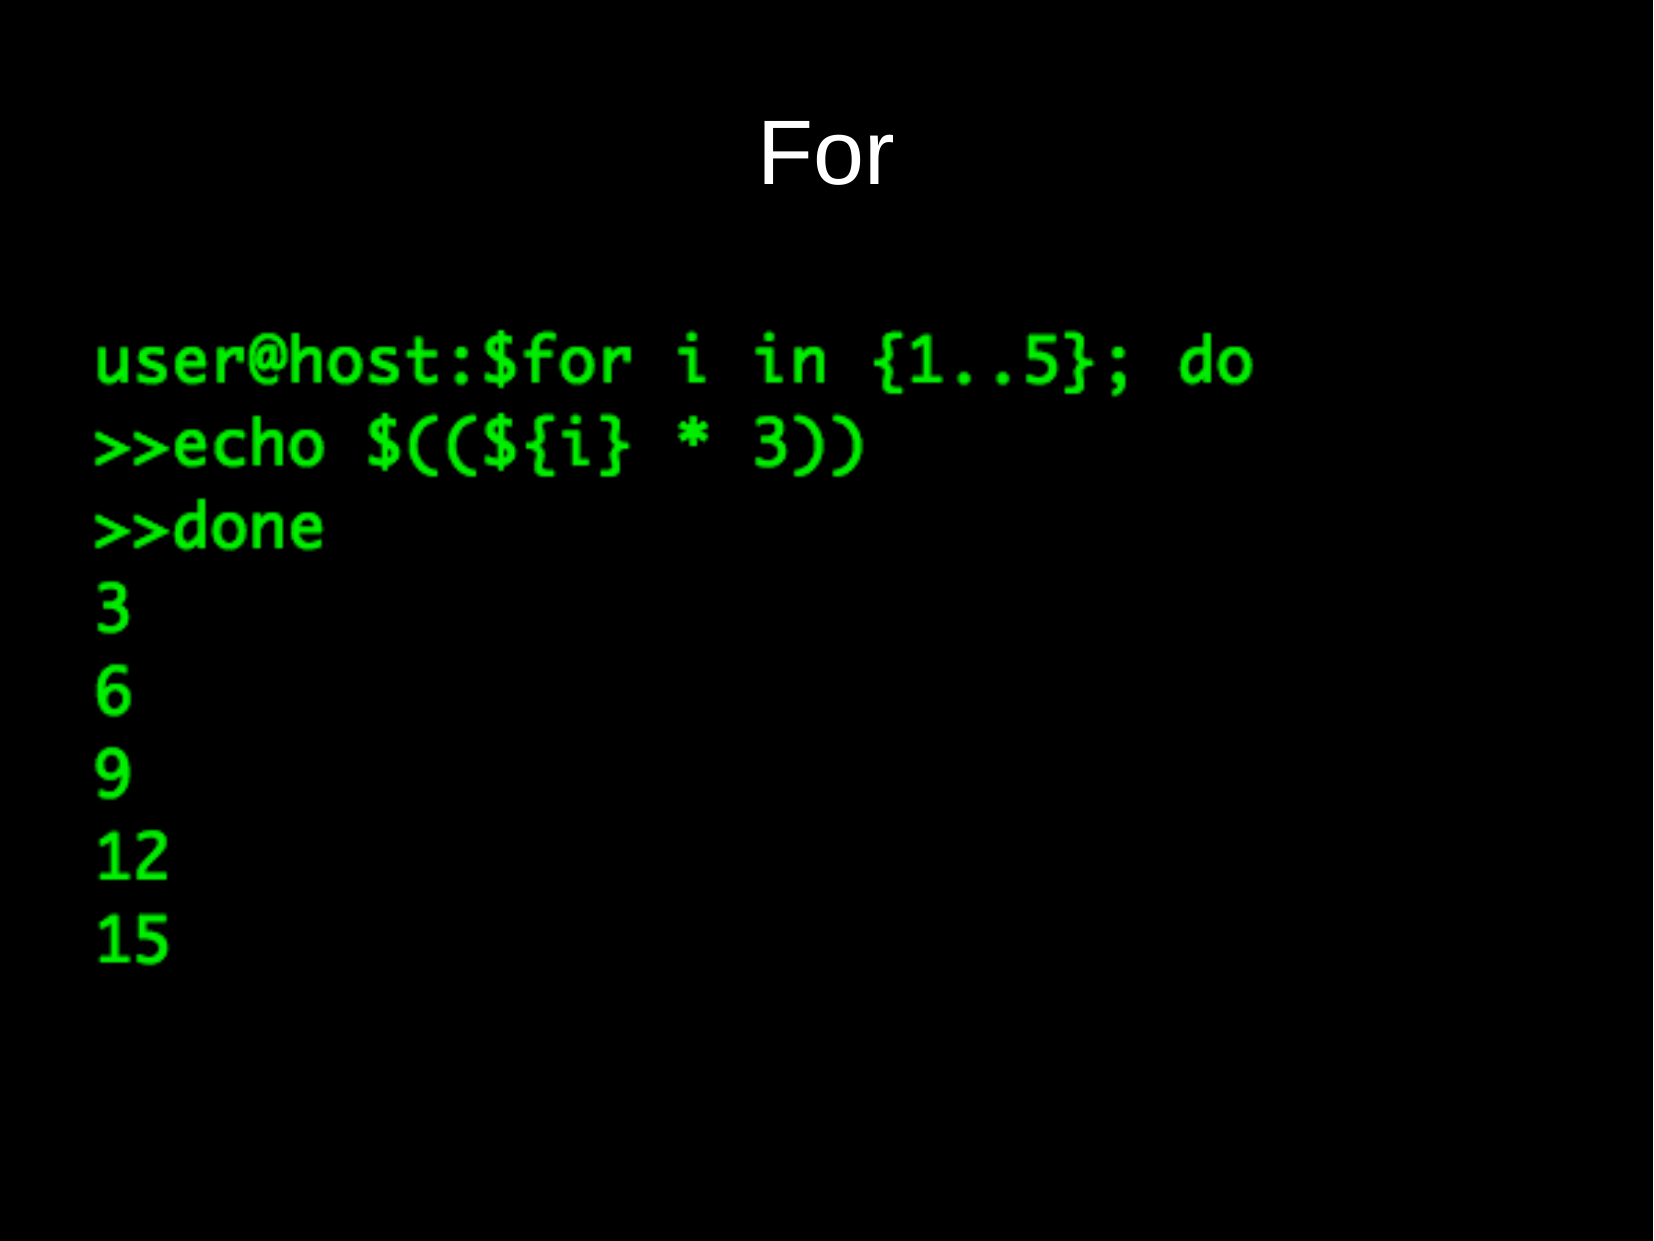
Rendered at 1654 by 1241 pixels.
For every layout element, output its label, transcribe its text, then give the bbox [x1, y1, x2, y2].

picture [82, 320, 1538, 980]
title For [82, 49, 1571, 257]
